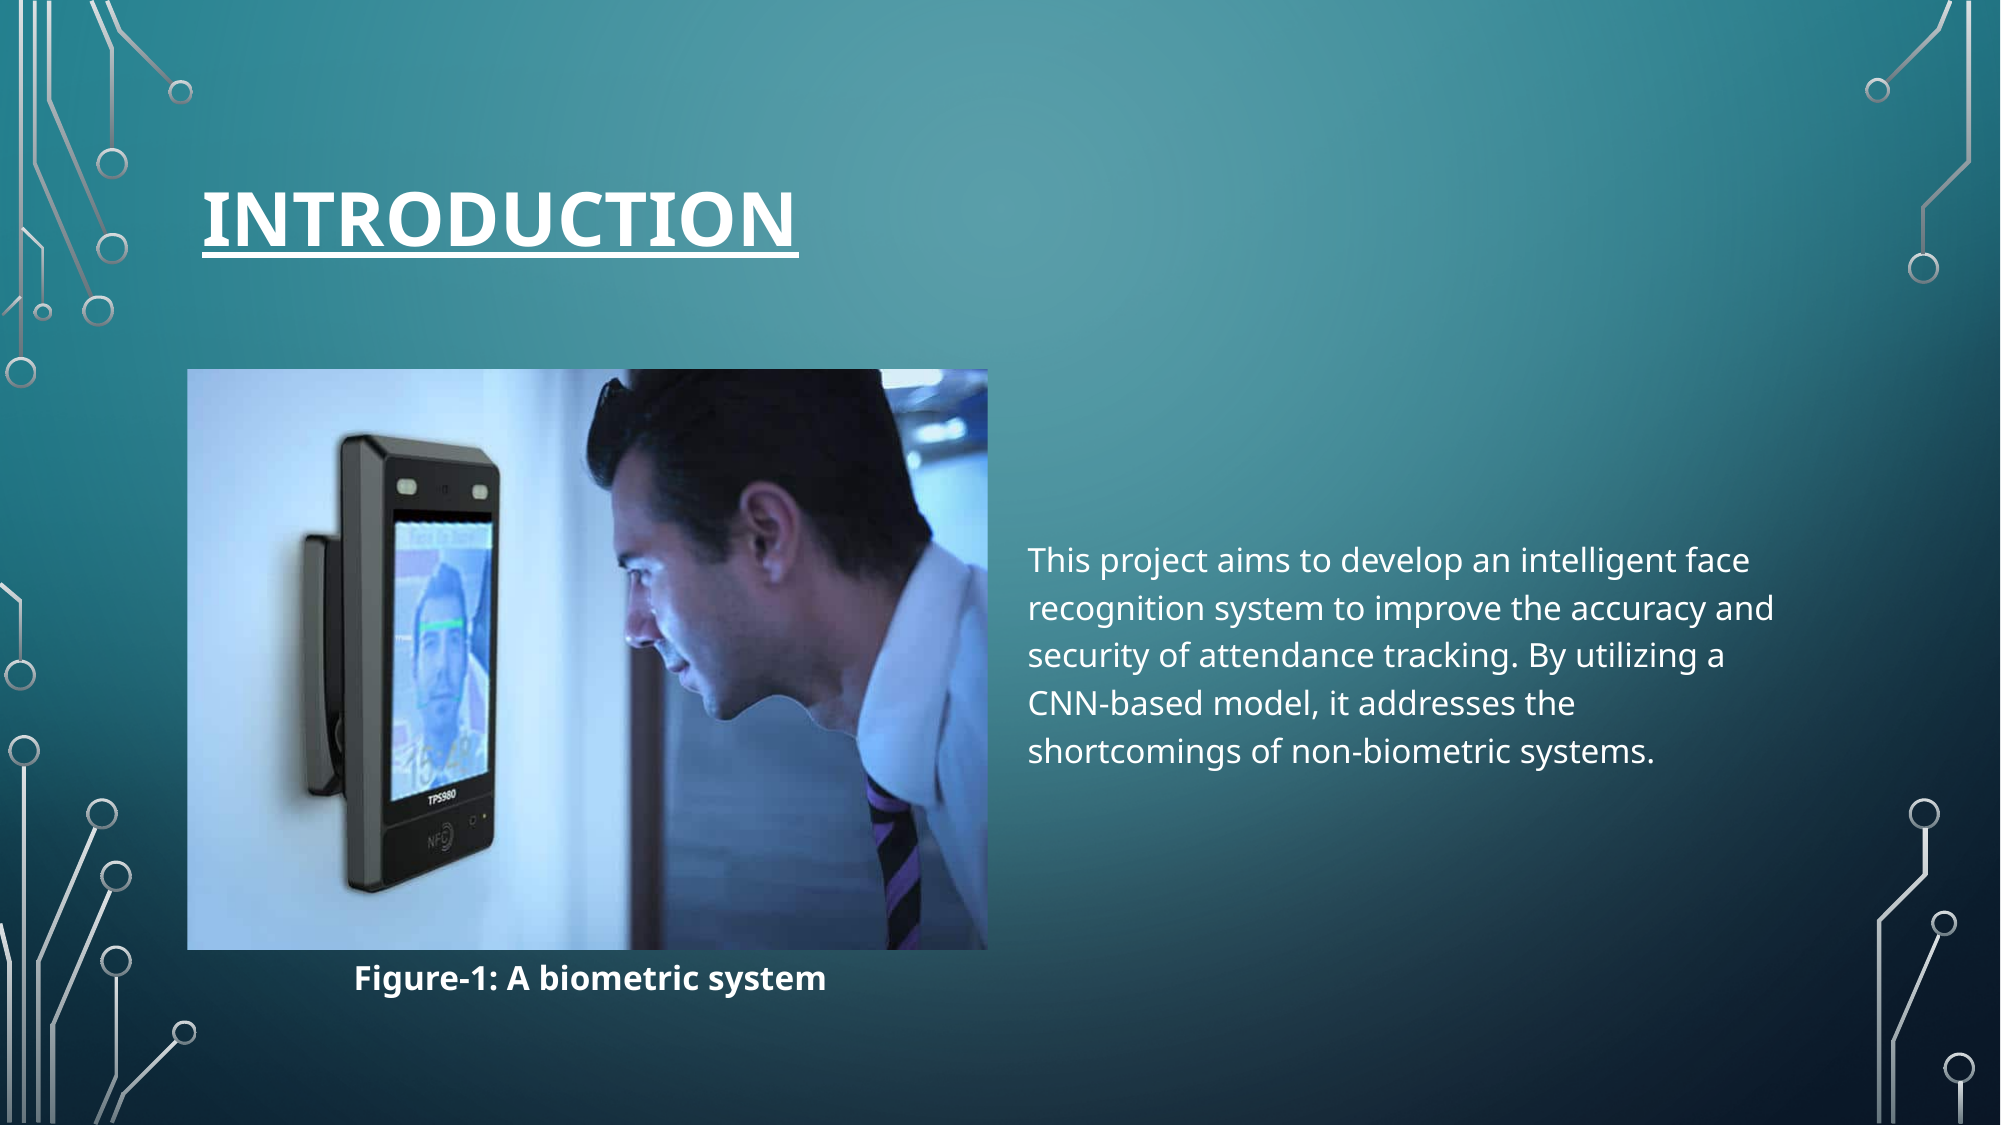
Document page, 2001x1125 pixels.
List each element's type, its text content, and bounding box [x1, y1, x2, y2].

text_box Introduction [187, 101, 1813, 344]
picture [187, 369, 988, 951]
text_box This project aims to develop an intelligent face recognition system to improve the accuracy and security of attendance tracking. By utilizing a CNN-based model, it addresses the shortcomings of non-biometric systems. [1012, 523, 1813, 796]
text_box Figure-1: A biometric system [338, 950, 1130, 1052]
